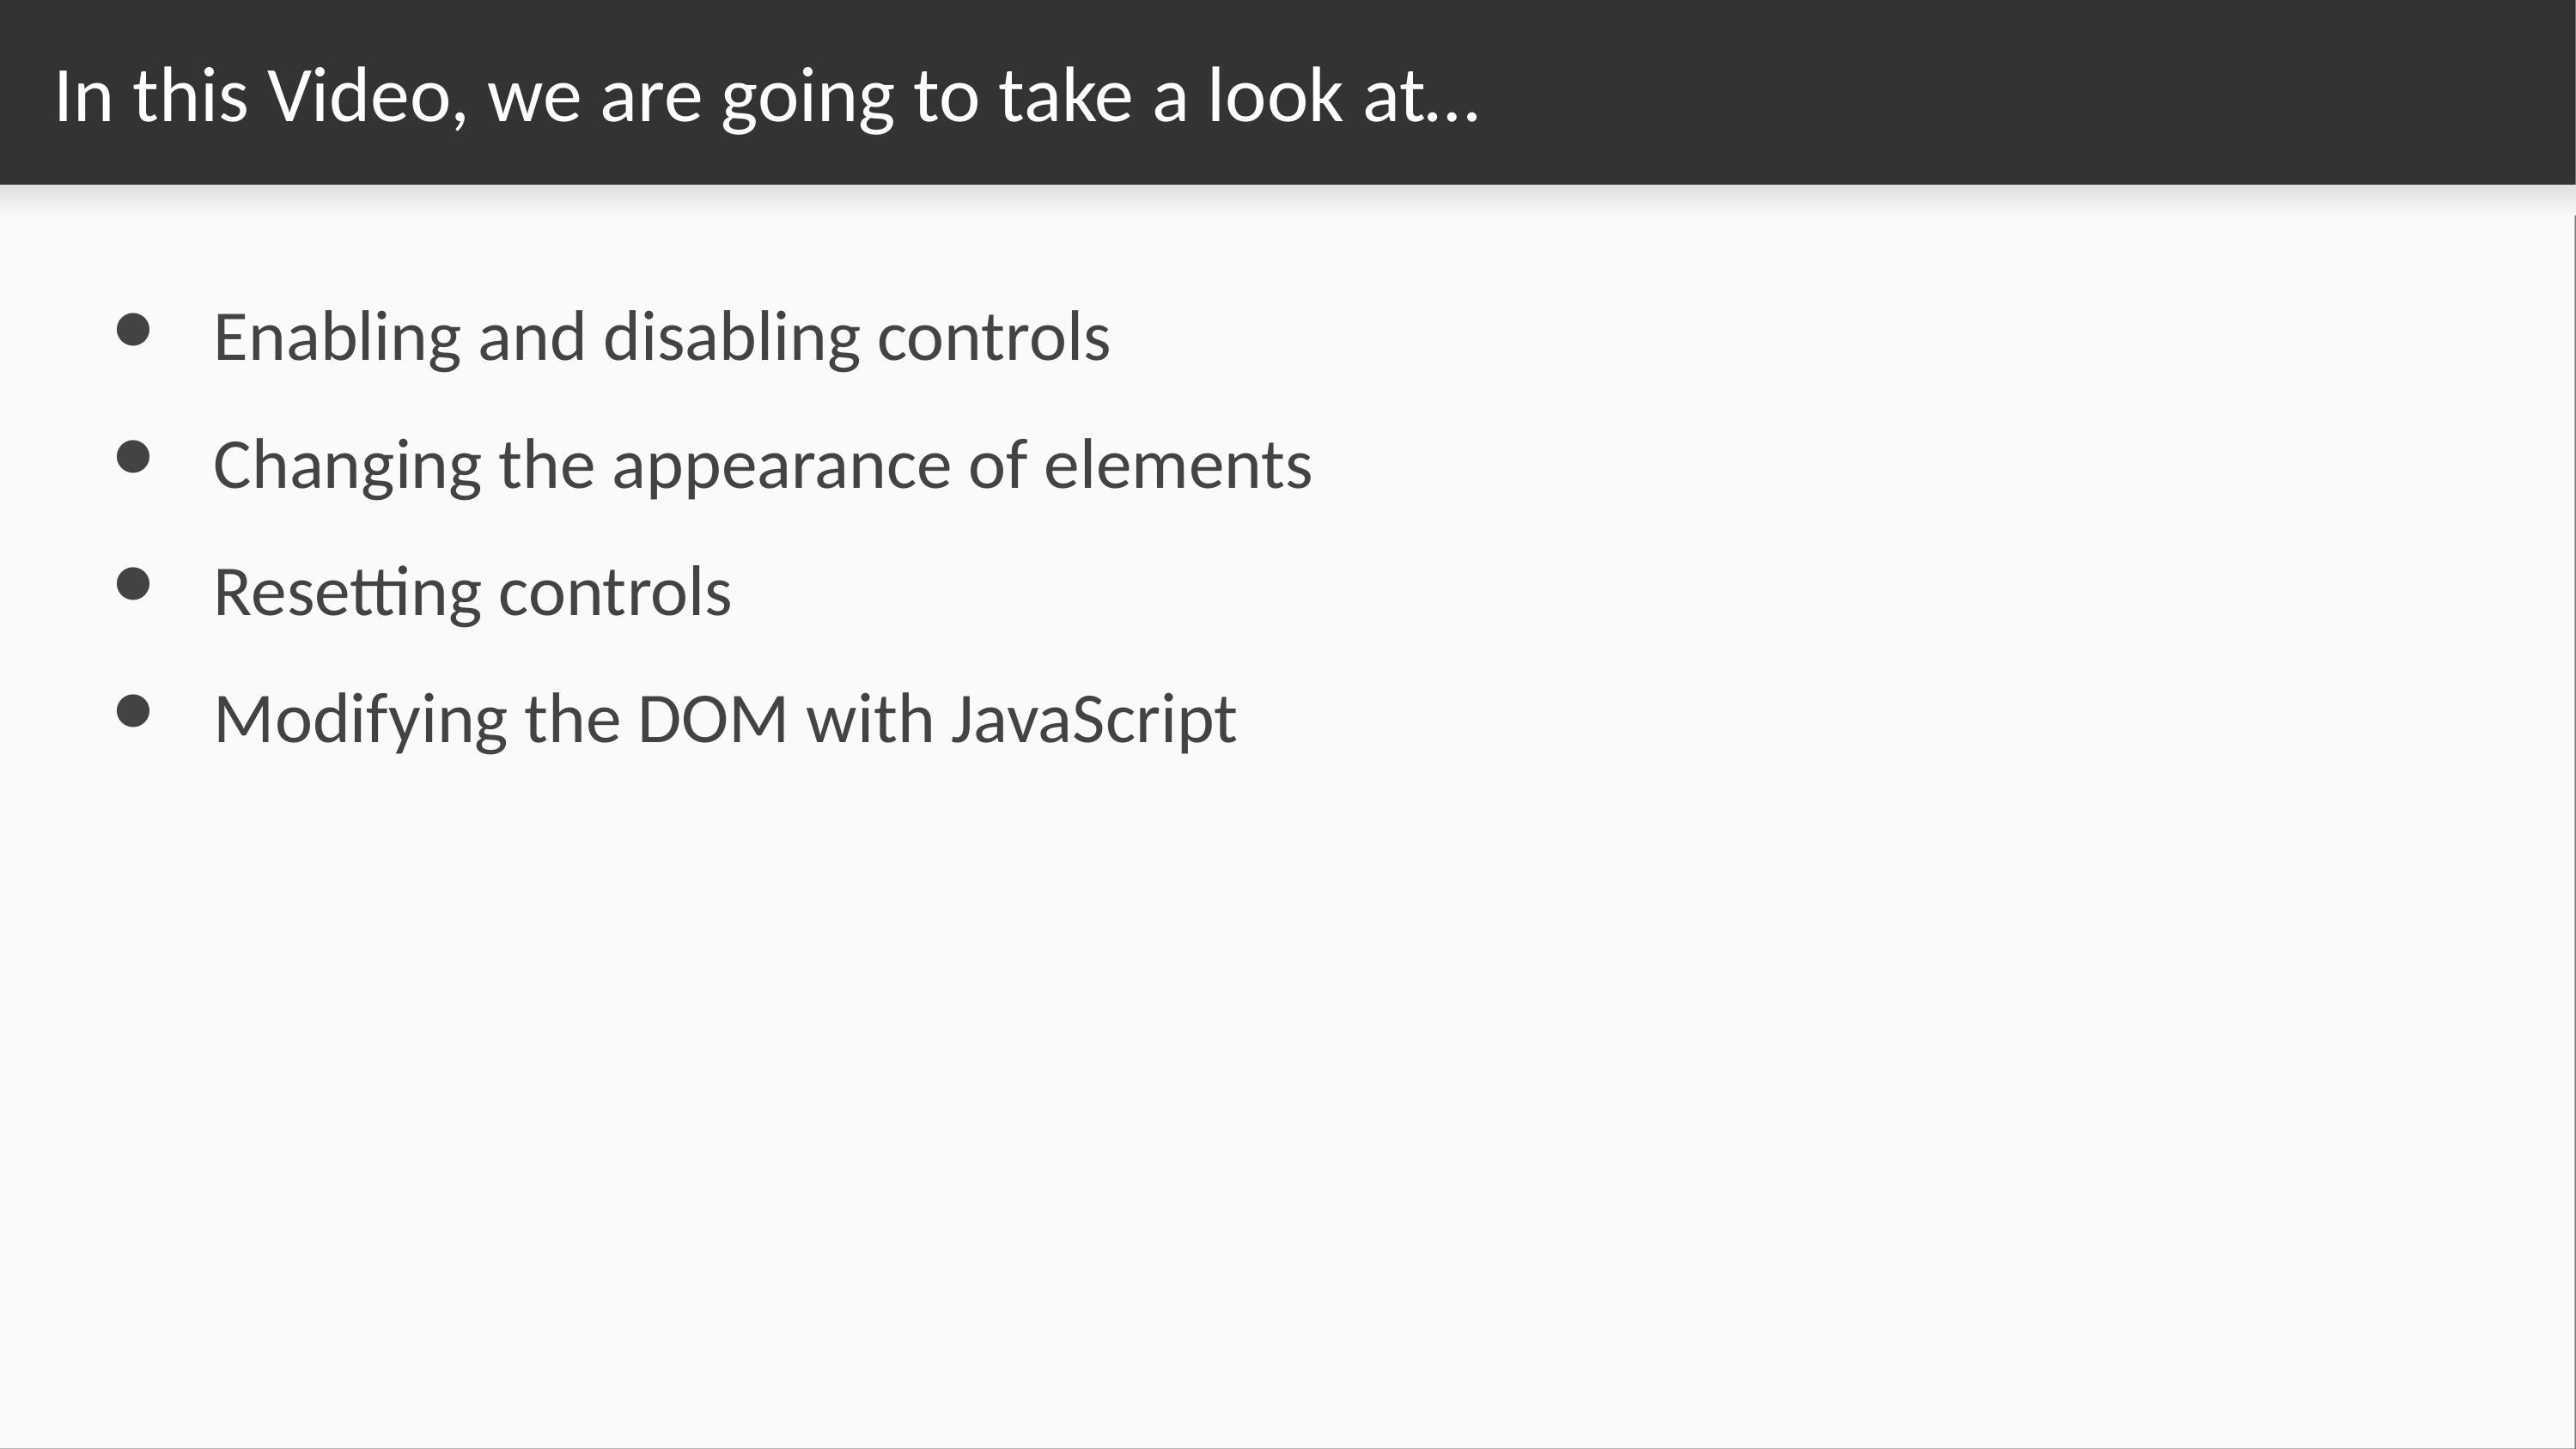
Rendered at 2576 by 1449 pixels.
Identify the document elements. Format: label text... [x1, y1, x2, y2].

list Enabling and disabling controls Changing the appearance of elements Resetting controls Modifying the DOM with JavaScript [59, 250, 2514, 1384]
title In this Video, we are going to take a look at… [27, 4, 2514, 175]
